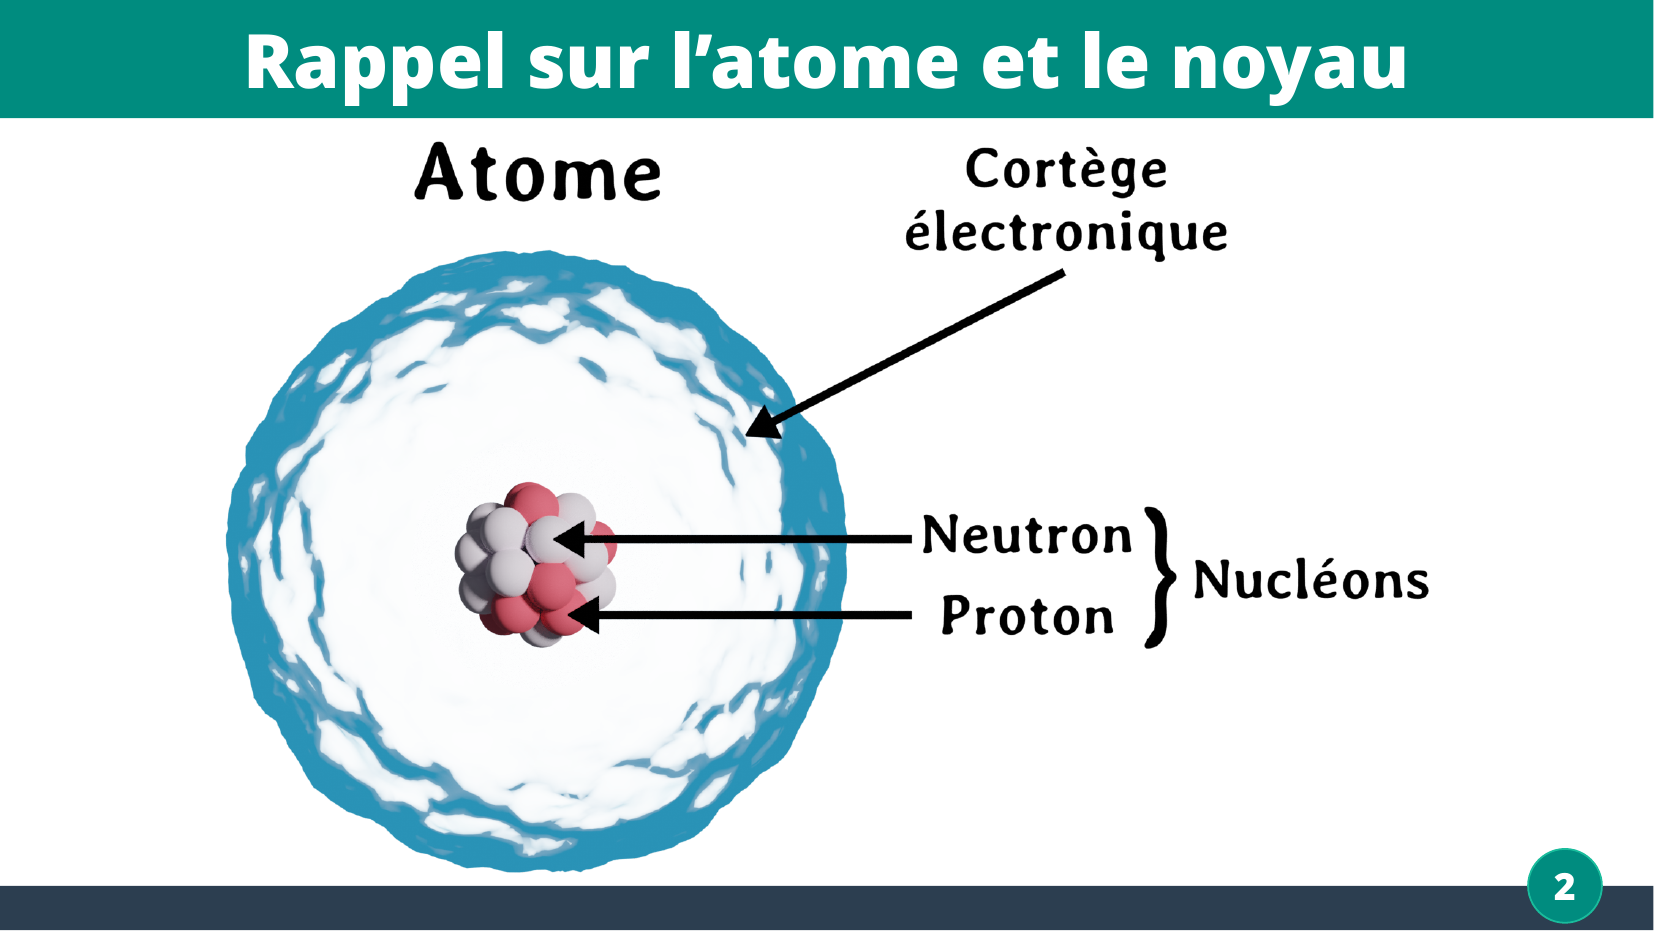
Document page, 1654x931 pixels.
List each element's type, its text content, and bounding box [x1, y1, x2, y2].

picture [218, 118, 1435, 908]
title Rappel sur l’atome et le noyau [59, 0, 1595, 118]
